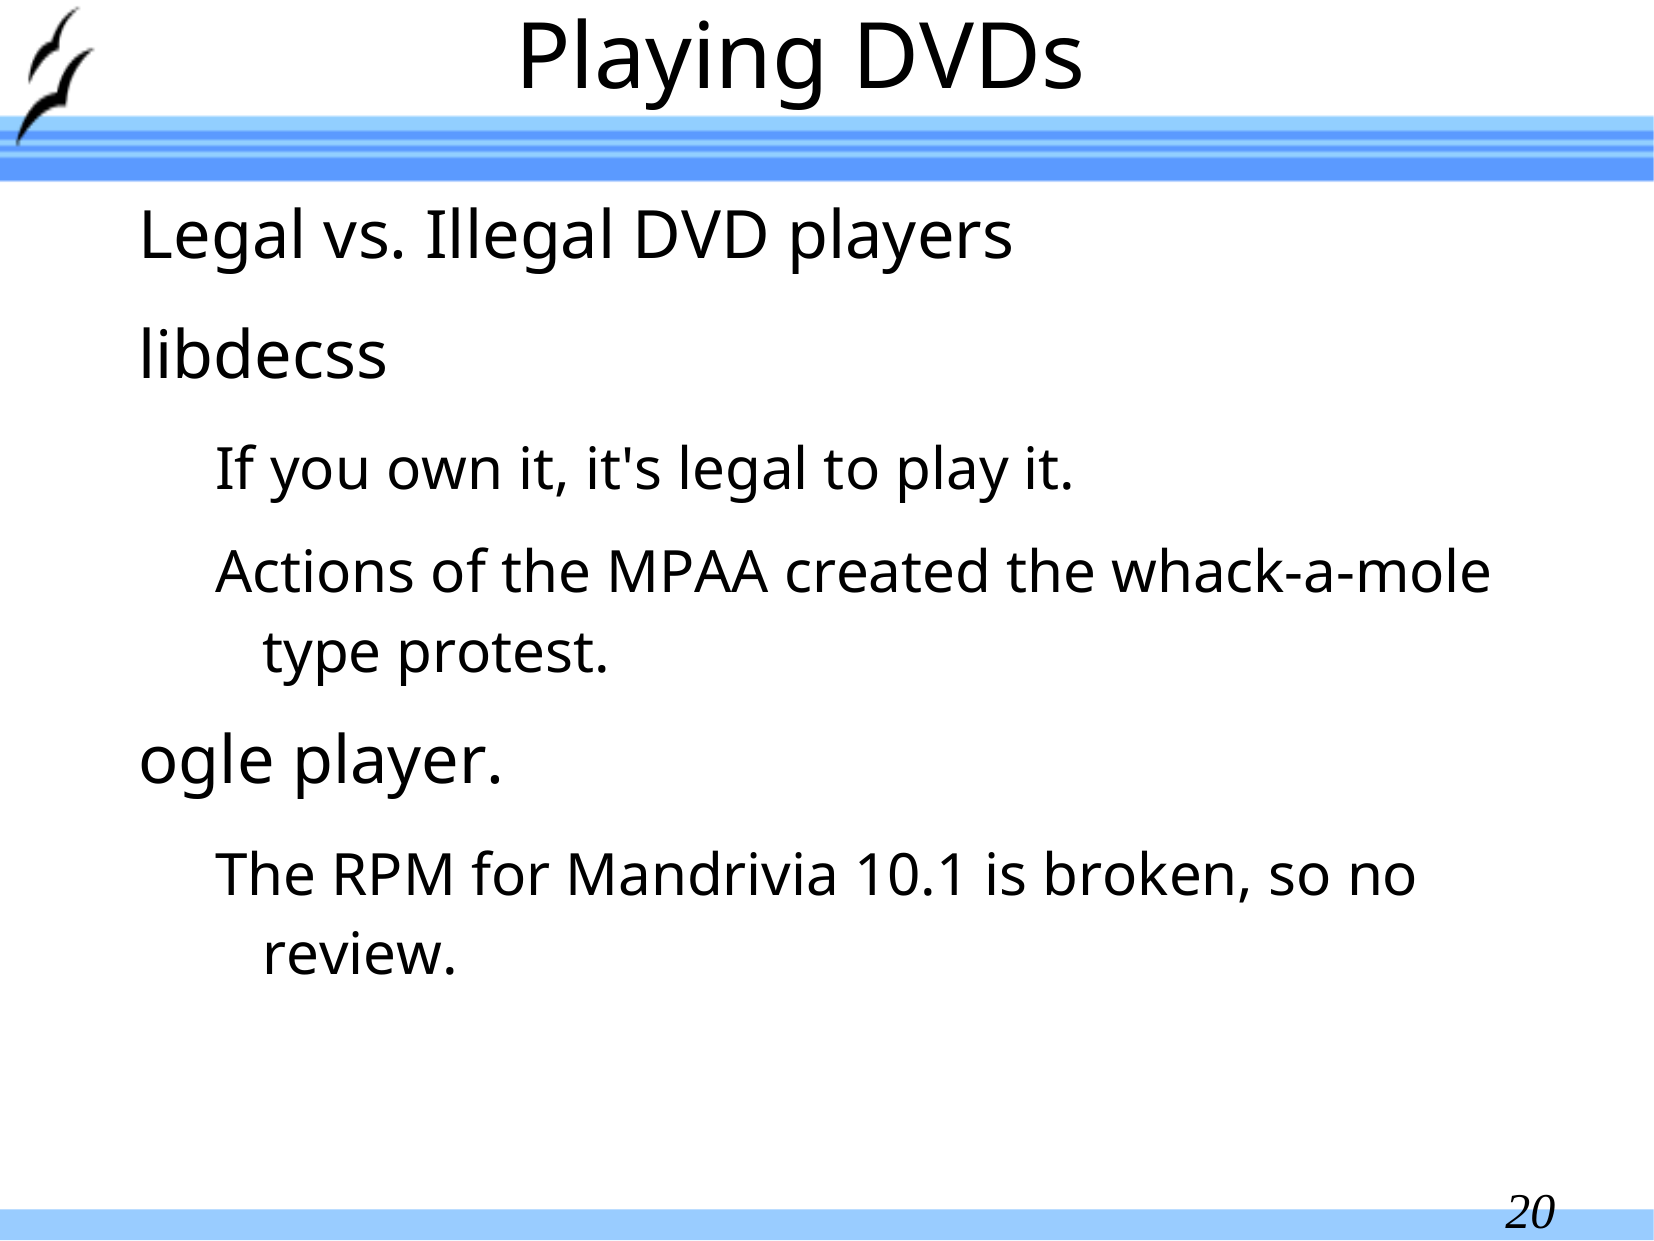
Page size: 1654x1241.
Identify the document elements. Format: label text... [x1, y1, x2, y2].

picture [0, 0, 1654, 188]
title Playing DVDs [94, 0, 1507, 121]
list Legal vs. Illegal DVD players libdecss If you own it, it's legal to play it. Actions of the MPAA created the whack-a-mole type protest. ogle player. The RPM for Mandrivia 10.1 is broken, so no review. [120, 187, 1533, 1195]
